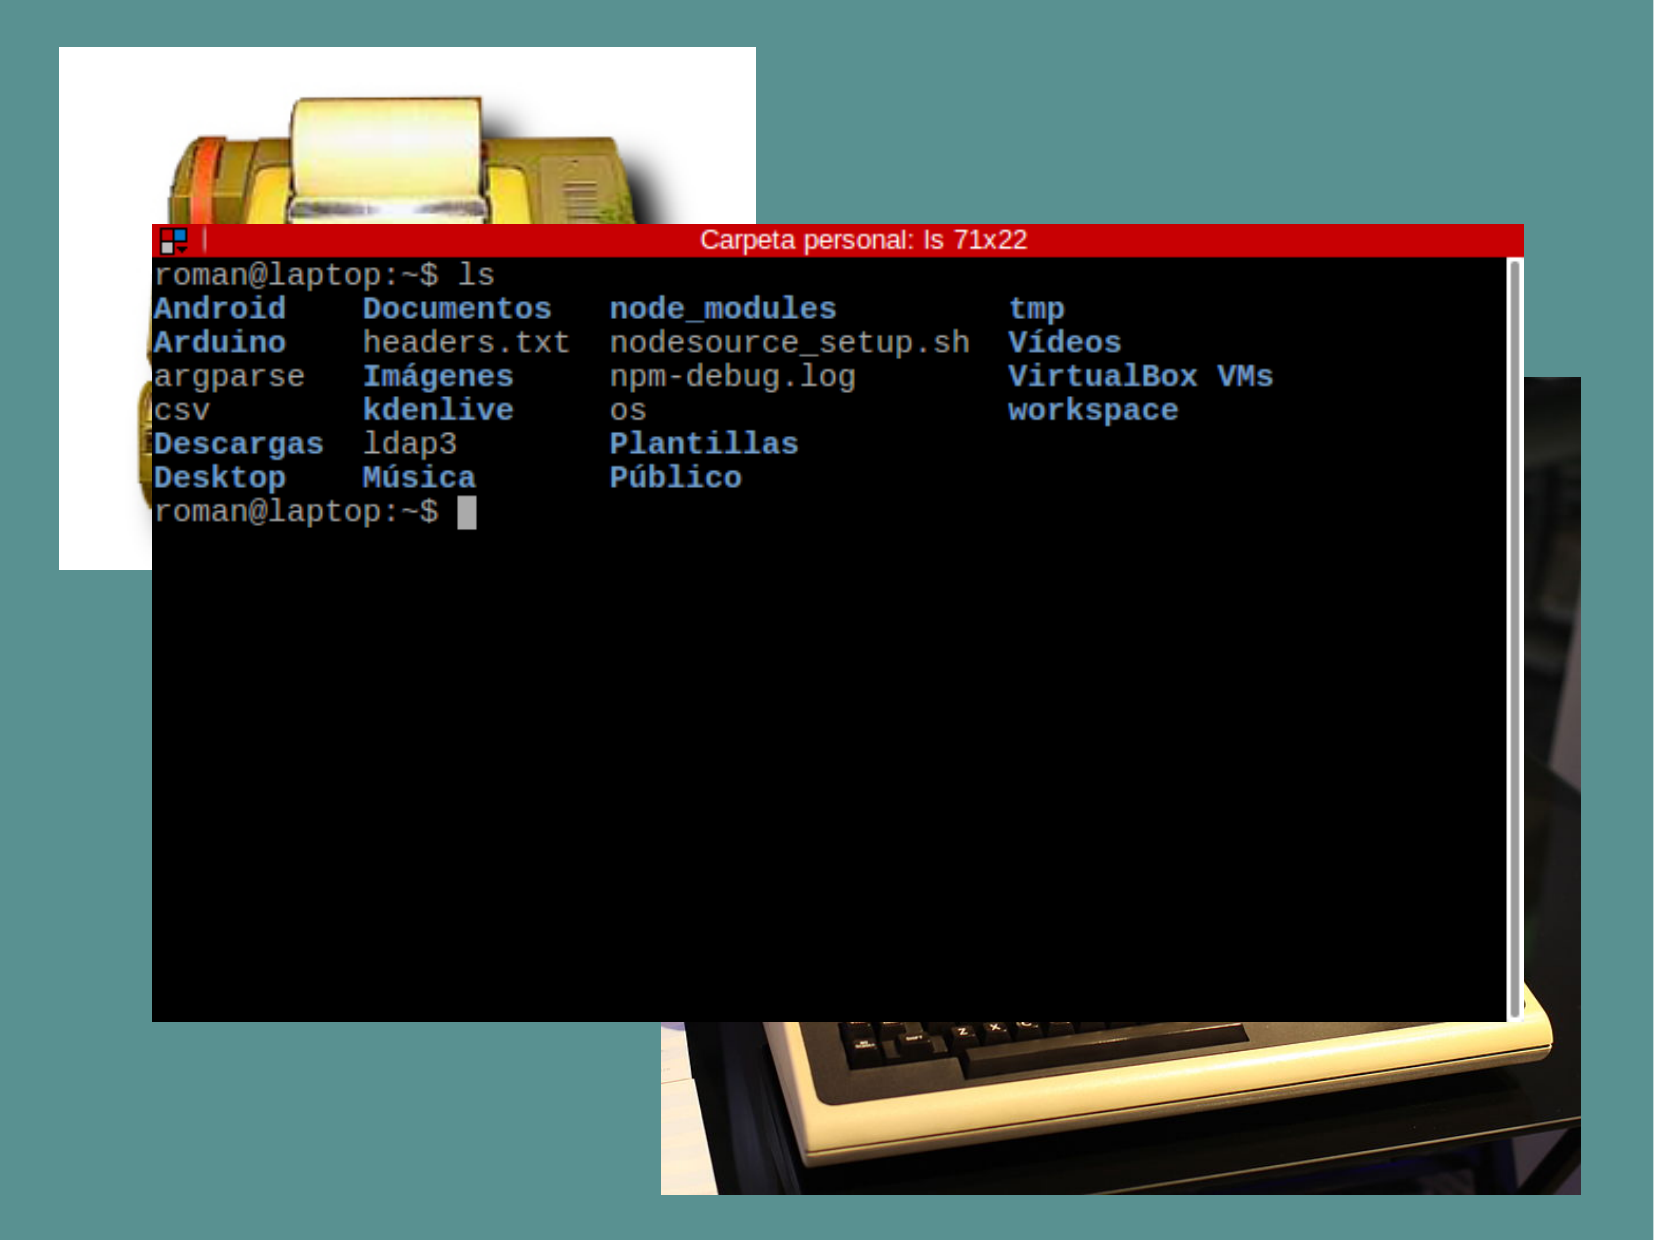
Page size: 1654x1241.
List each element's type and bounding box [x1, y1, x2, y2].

picture [59, 47, 1581, 1195]
